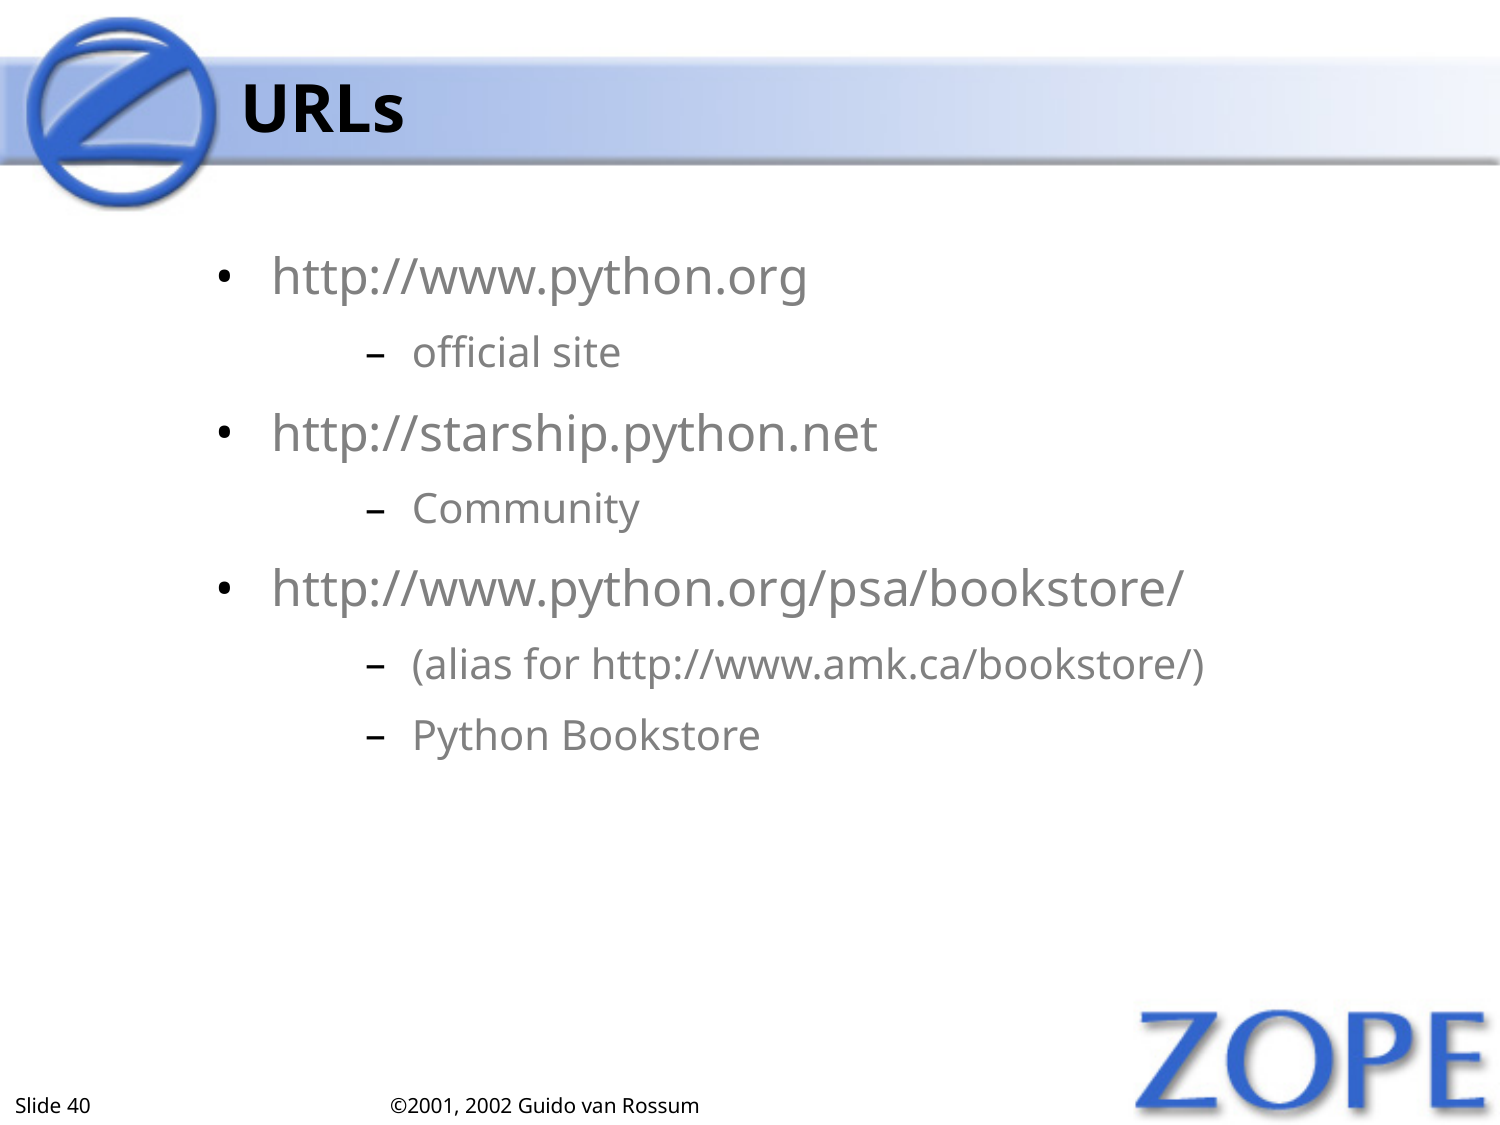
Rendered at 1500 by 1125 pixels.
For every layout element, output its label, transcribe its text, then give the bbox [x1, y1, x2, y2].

title URLs [225, 50, 1467, 163]
list http://www.python.org official site http://starship.python.net Community http://www.python.org/psa/bookstore/ (alias for http://www.amk.ca/bookstore/) Python Bookstore [200, 237, 1388, 1001]
